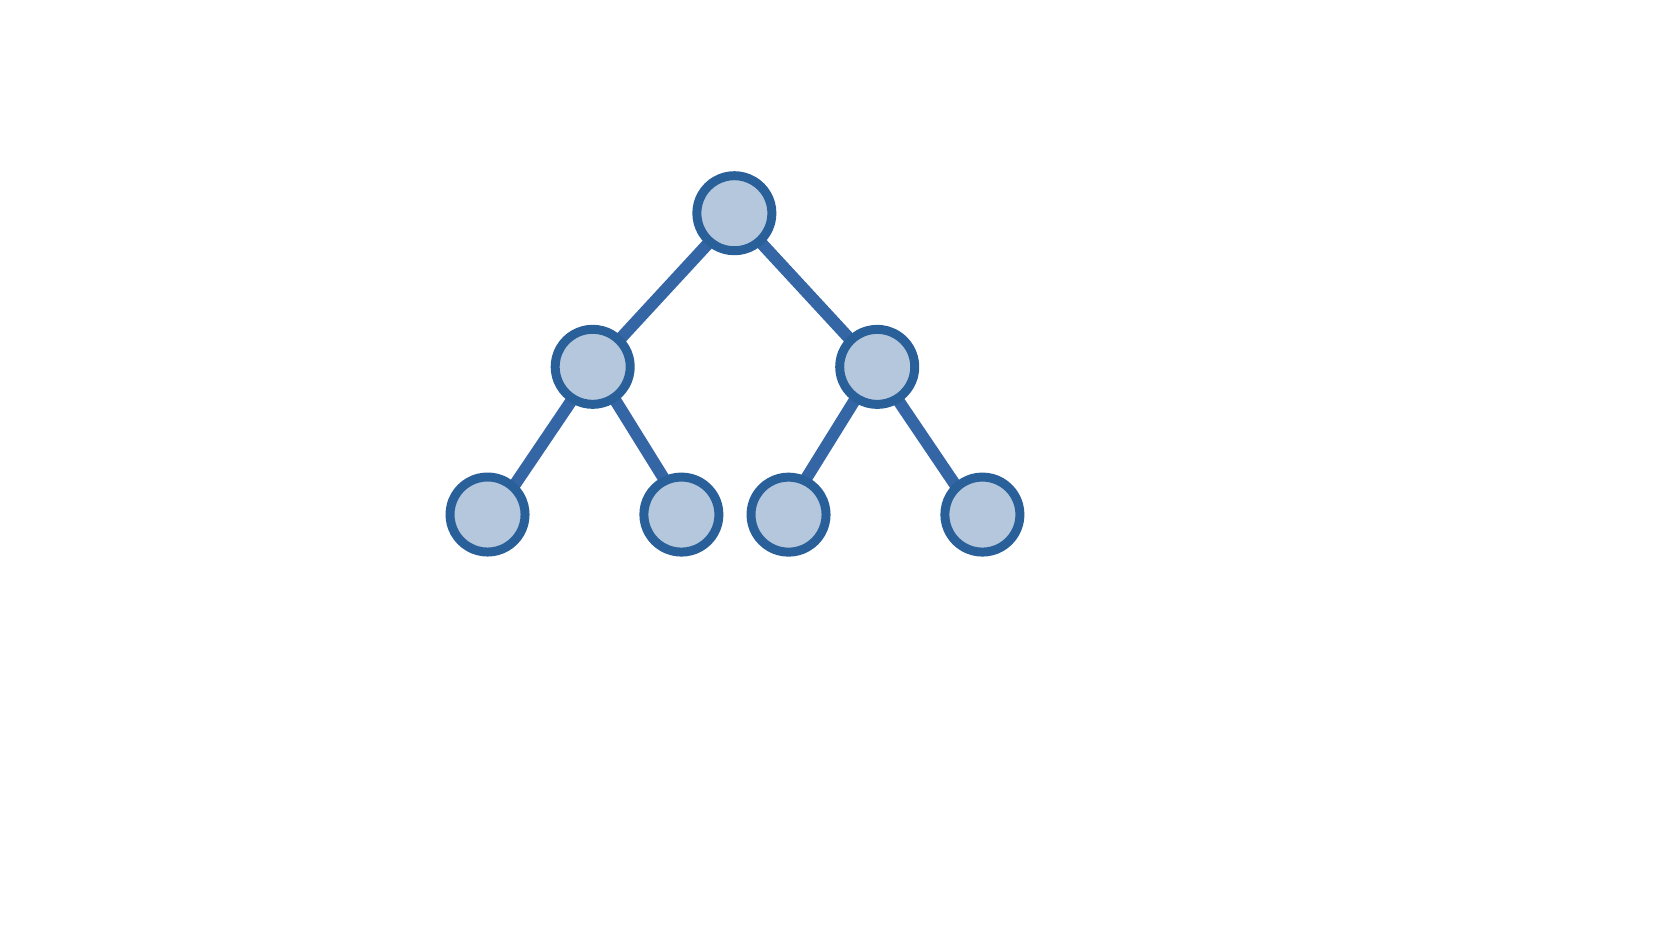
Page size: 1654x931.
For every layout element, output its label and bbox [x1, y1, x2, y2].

text_box [643, 477, 719, 553]
text_box [696, 175, 772, 251]
text_box [944, 477, 1020, 553]
text_box [839, 329, 915, 405]
text_box [450, 476, 526, 553]
text_box [555, 329, 631, 405]
text_box [751, 477, 827, 553]
